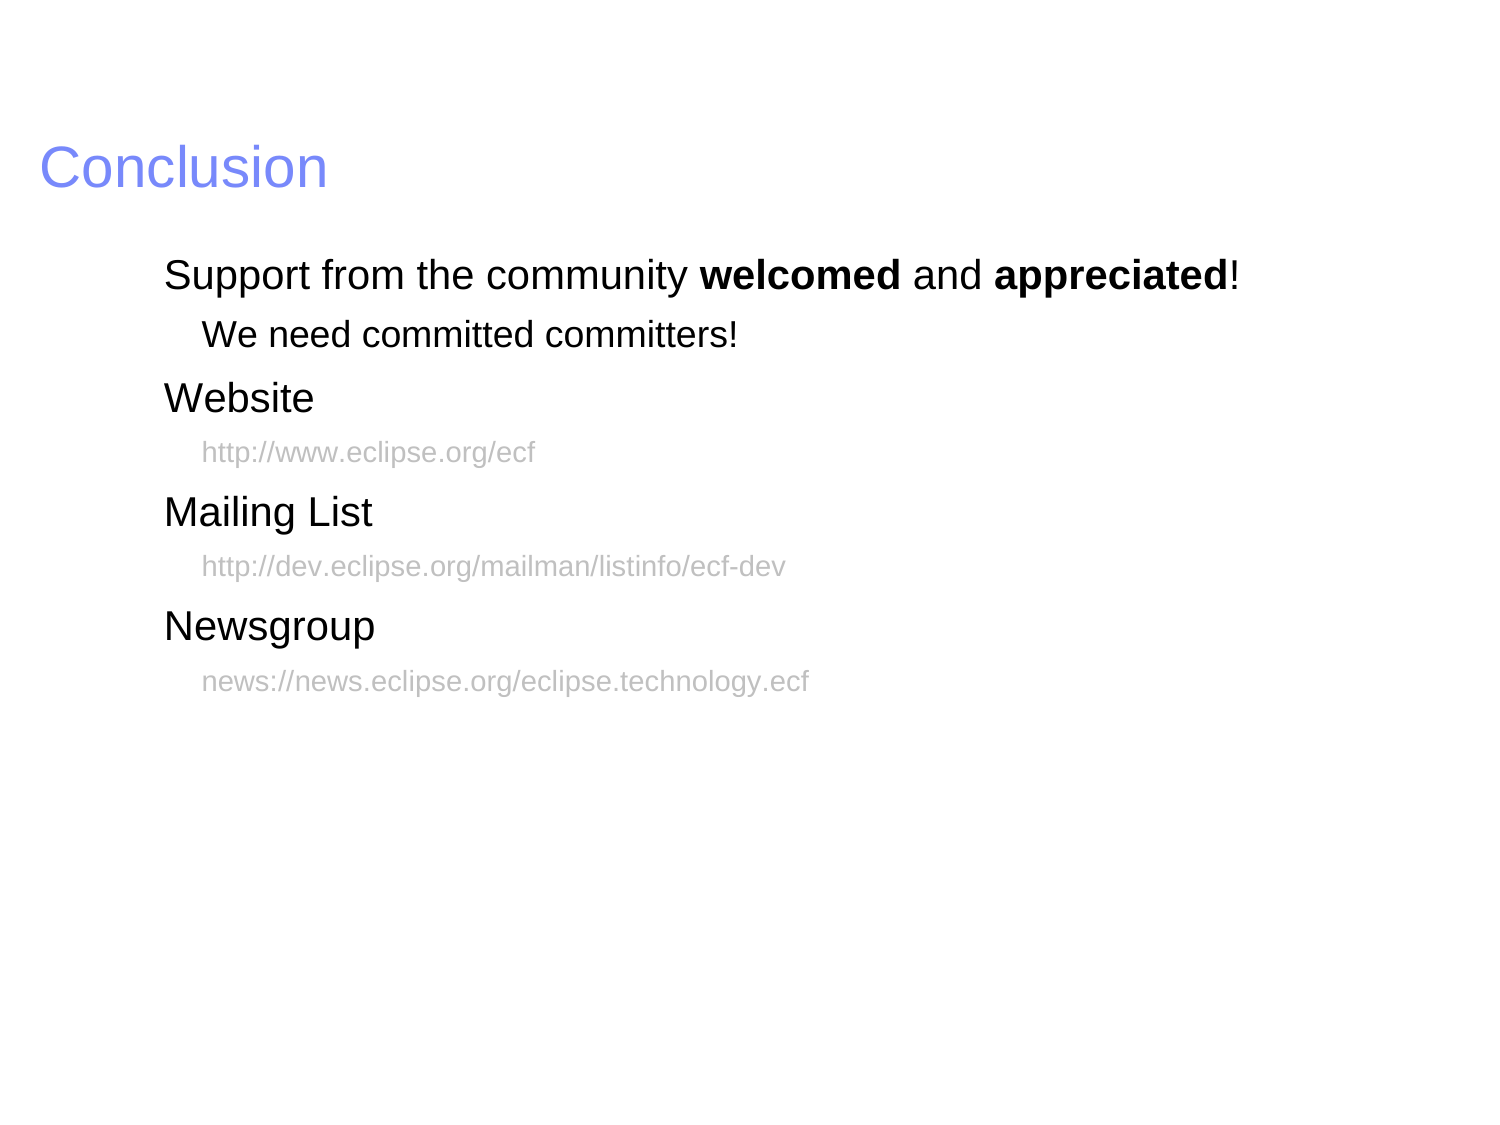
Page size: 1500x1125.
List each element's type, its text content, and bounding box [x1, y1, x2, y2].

list Support from the community welcomed and appreciated! We need committed committers! Website http://www.eclipse.org/ecf Mailing List http://dev.eclipse.org/mailman/listinfo/ecf-dev Newsgroup news://news.eclipse.org/eclipse.technology.ecf [149, 244, 1388, 1125]
title Conclusion [25, 132, 1415, 213]
